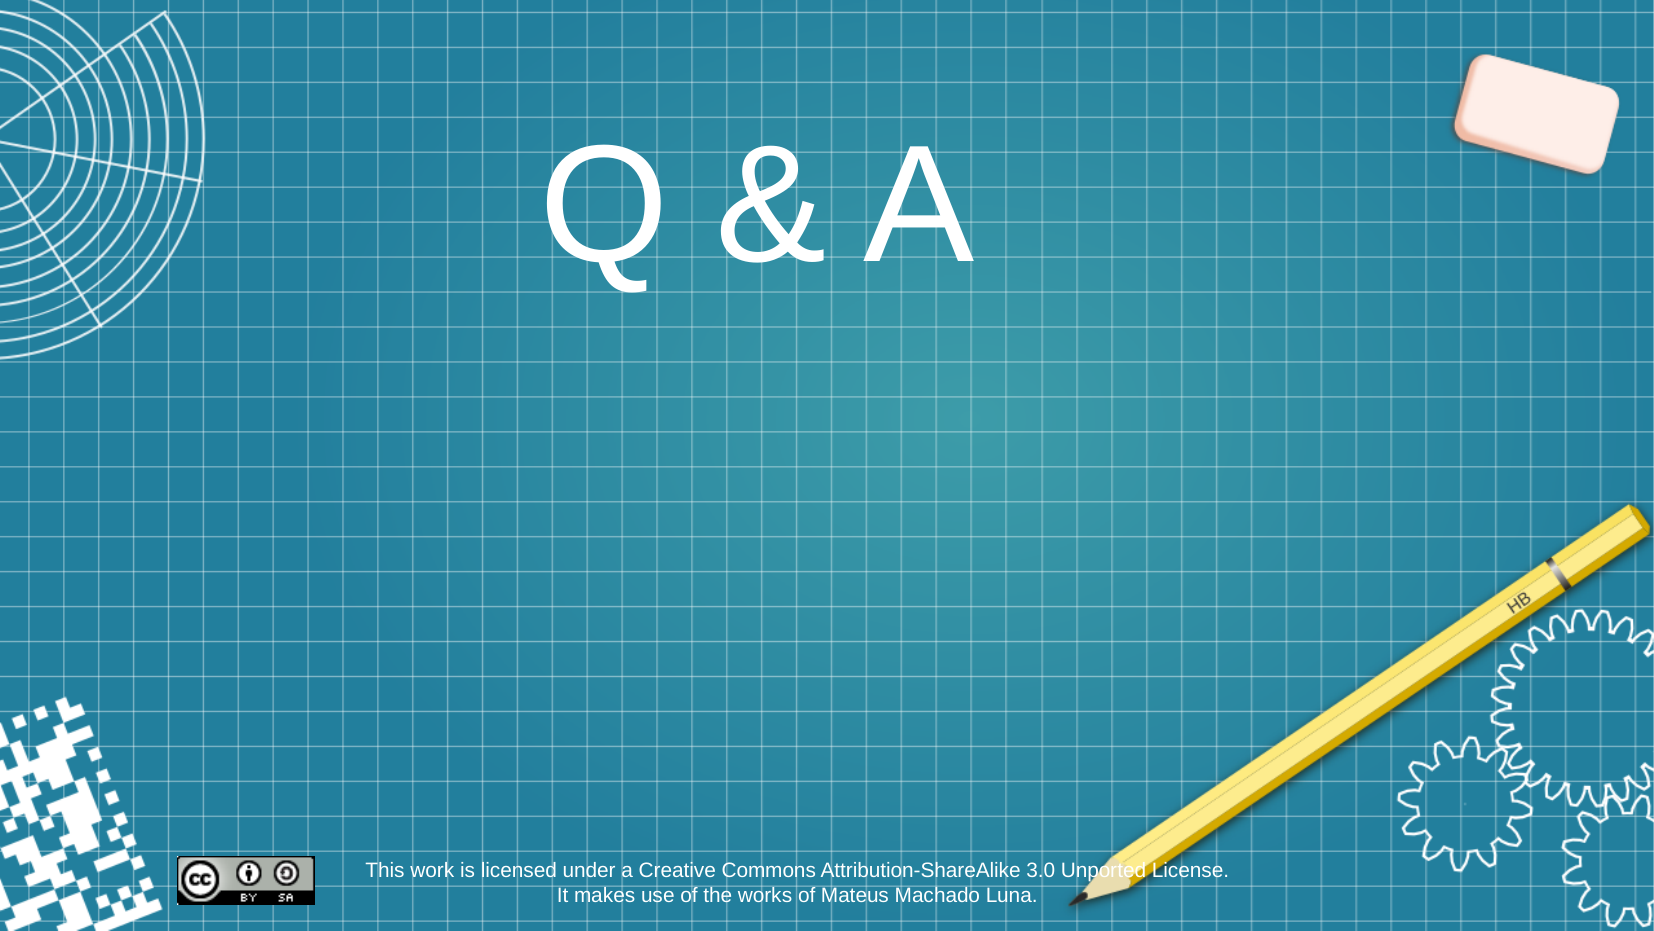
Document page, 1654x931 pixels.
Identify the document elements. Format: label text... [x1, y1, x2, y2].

text_box This work is licensed under a Creative Commons Attribution-ShareAlike 3.0 Unported License. It makes use of the works of Mateus Machado Luna. [315, 856, 1388, 905]
picture [177, 856, 315, 905]
text_box Q & A [314, 87, 1201, 289]
